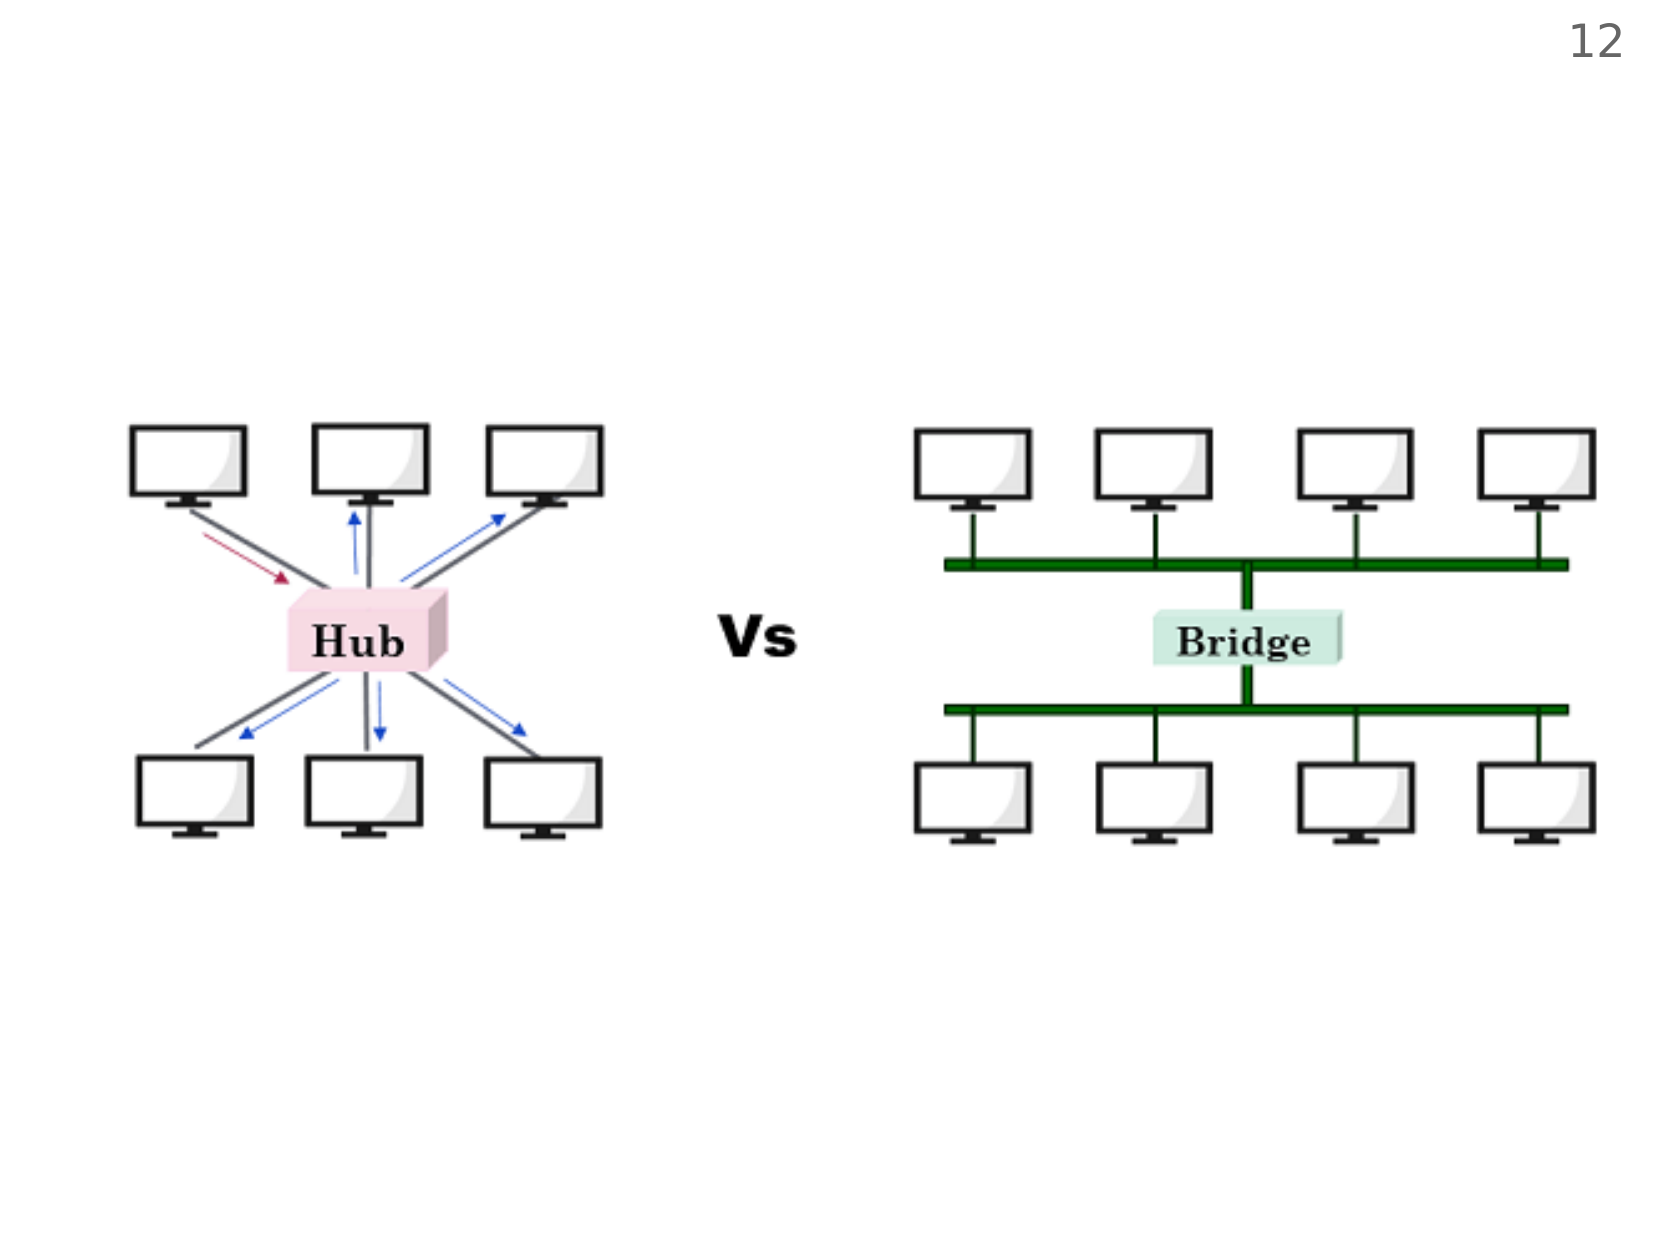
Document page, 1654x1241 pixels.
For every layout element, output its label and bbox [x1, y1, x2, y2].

picture [118, 413, 1612, 857]
